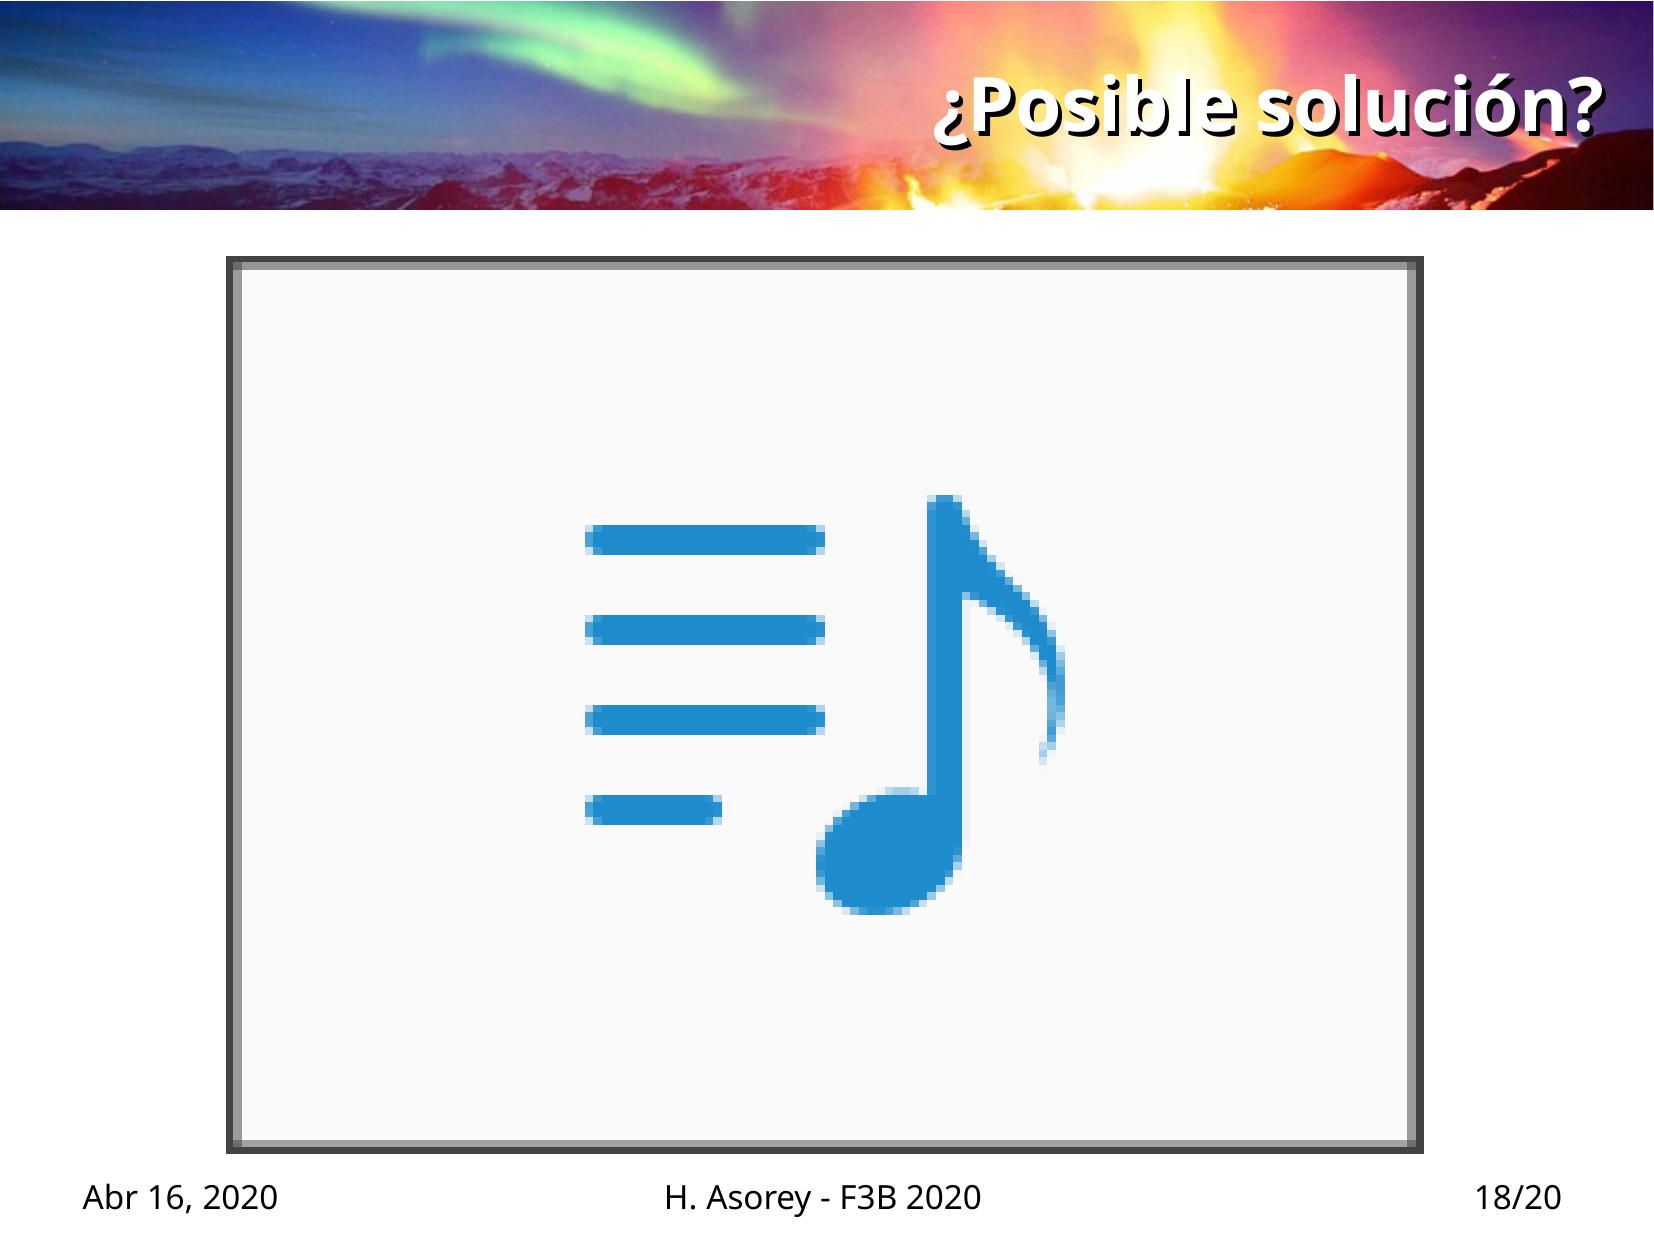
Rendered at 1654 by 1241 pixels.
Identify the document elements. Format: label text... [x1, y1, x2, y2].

title ¿Posible solución? [45, 15, 1606, 191]
picture [0, 1, 1654, 210]
text_box [225, 255, 1426, 1156]
